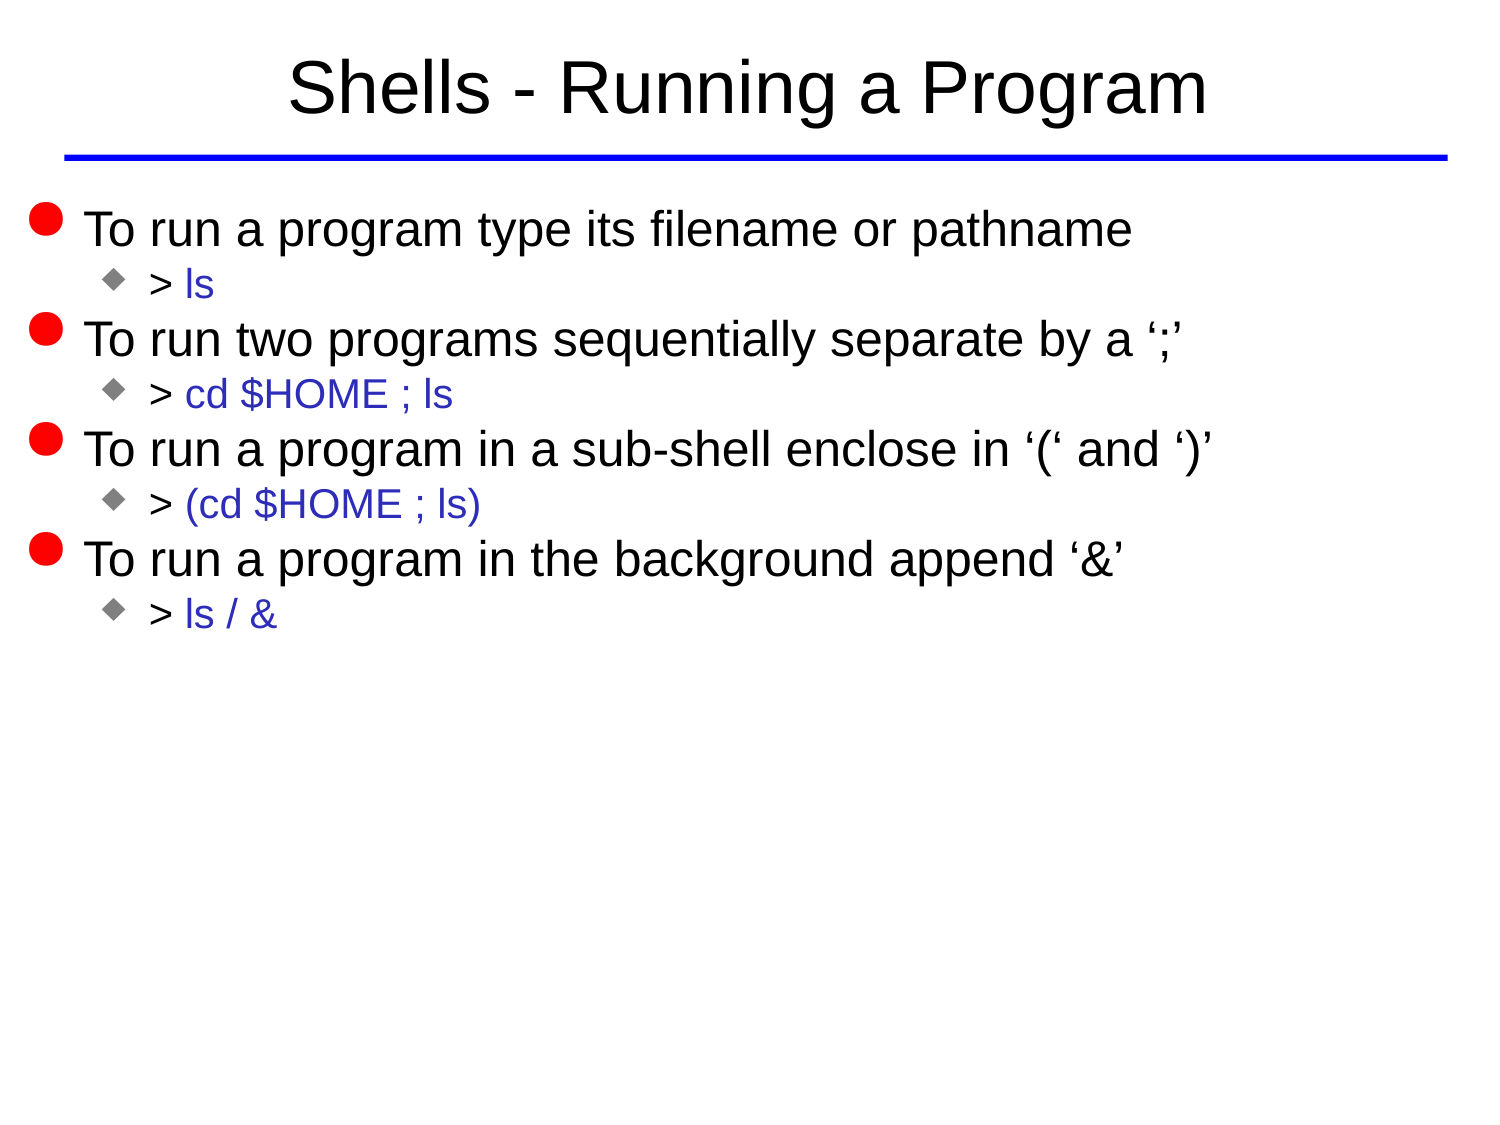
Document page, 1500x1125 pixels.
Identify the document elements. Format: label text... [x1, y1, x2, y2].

list To run a program type its filename or pathname > ls To run two programs sequentially separate by a ‘;’ > cd $HOME ; ls To run a program in a sub-shell enclose in ‘(‘ and ‘)’ > (cd $HOME ; ls) To run a program in the background append ‘&’ > ls / & [11, 189, 1461, 1029]
title Shells - Running a Program [115, 21, 1382, 147]
